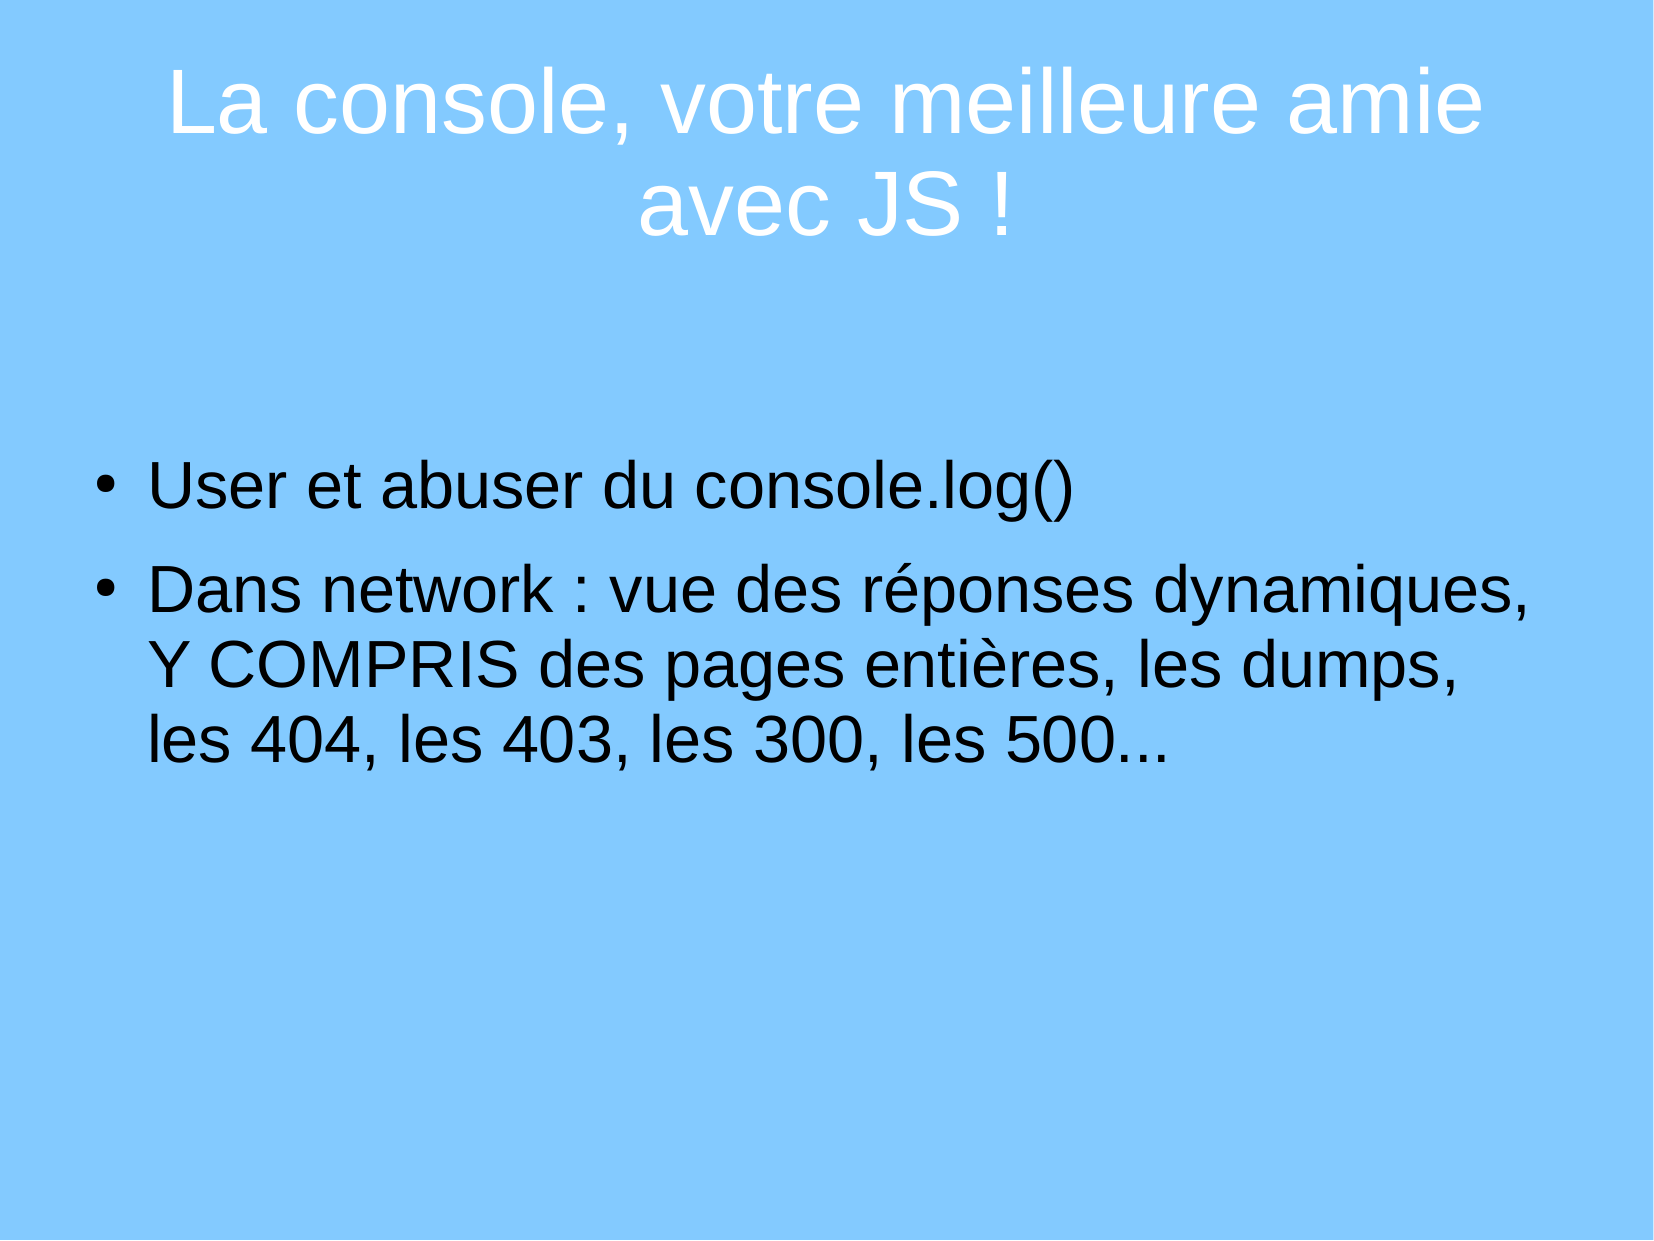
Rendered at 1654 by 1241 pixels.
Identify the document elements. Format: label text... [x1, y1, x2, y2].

title La console, votre meilleure amie avec JS ! [82, 49, 1571, 257]
list User et abuser du console.log() Dans network : vue des réponses dynamiques, Y COMPRIS des pages entières, les dumps, les 404, les 403, les 300, les 500... [76, 447, 1565, 1039]
